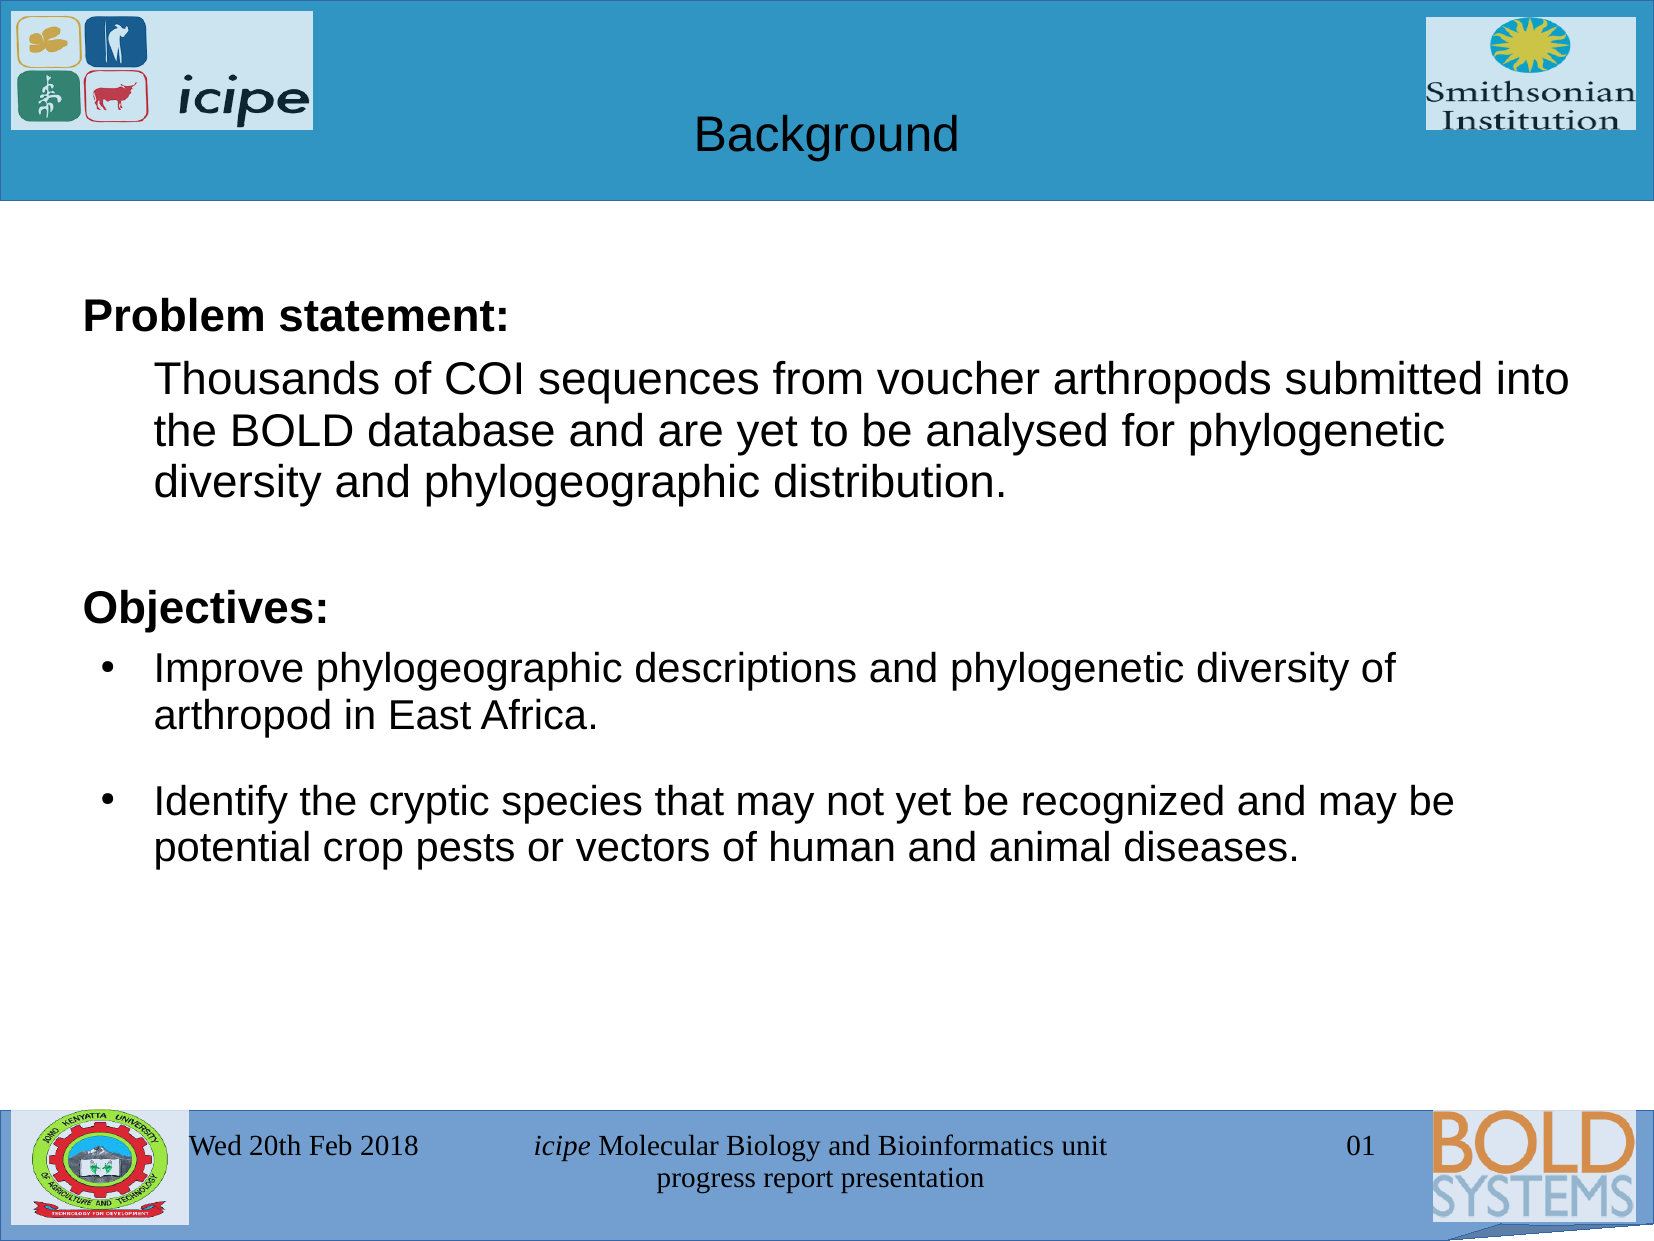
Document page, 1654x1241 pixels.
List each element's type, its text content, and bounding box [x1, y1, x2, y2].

picture [11, 11, 313, 130]
title Background [82, 73, 1571, 195]
table_cell [11, 1104, 189, 1110]
picture [1426, 17, 1636, 130]
list Problem statement: Thousands of COI sequences from voucher arthropods submitted into the BOLD database and are yet to be analysed for phylogenetic diversity and phylogeographic distribution. Objectives: Improve phylogeographic descriptions and phylogenetic diversity of arthropod in East Africa. Identify the cryptic species that may not yet be recognized and may be potential crop pests or vectors of human and animal diseases. [82, 290, 1571, 1010]
